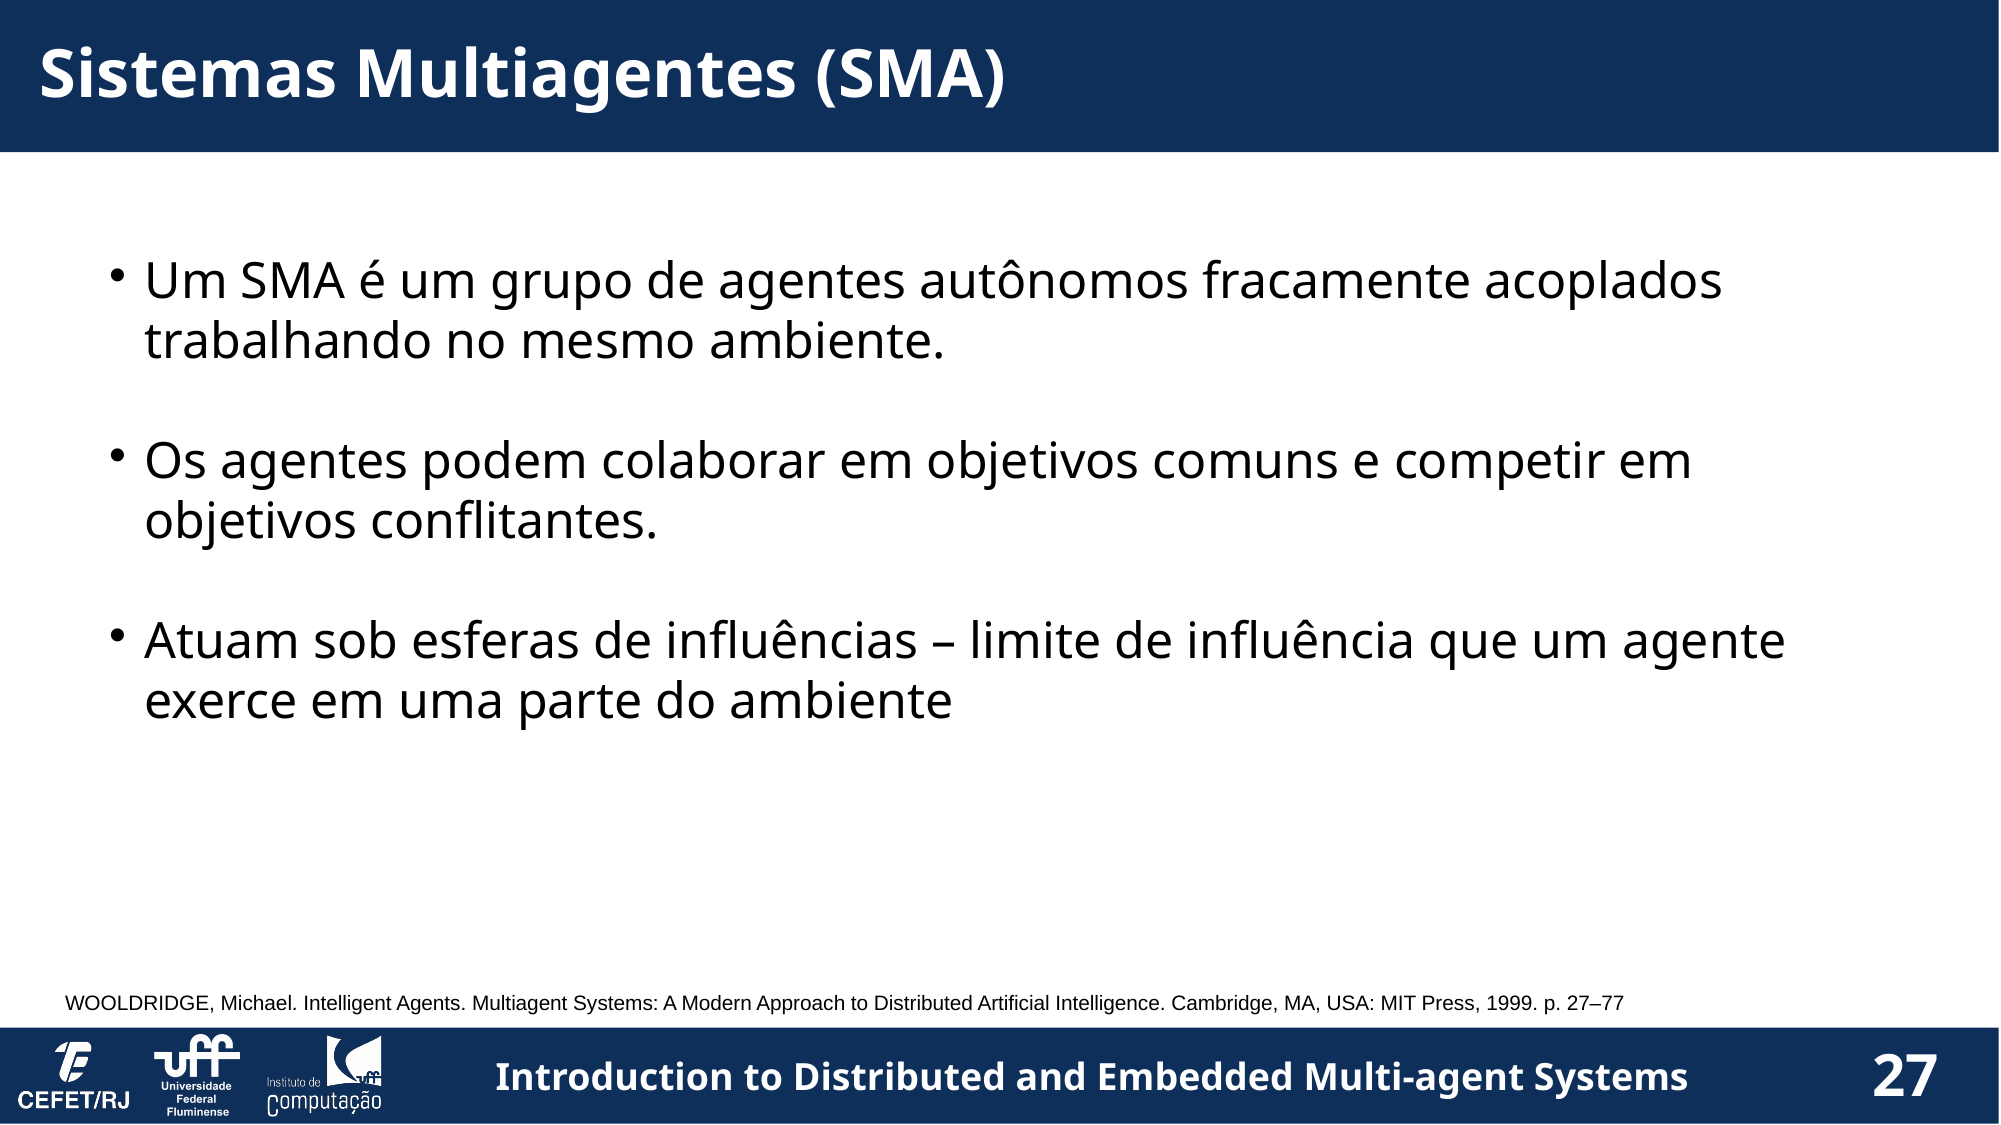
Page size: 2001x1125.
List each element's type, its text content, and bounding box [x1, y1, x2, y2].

text_box Sistemas Multiagentes (SMA) [25, 23, 1999, 119]
text_box Um SMA é um grupo de agentes autônomos fracamente acoplados trabalhando no mesmo ambiente. Os agentes podem colaborar em objetivos comuns e competir em objetivos conflitantes. Atuam sob esferas de influências – limite de influência que um agente exerce em uma parte do ambiente [94, 181, 1819, 737]
text_box WOOLDRIDGE, Michael. Intelligent Agents. Multiagent Systems: A Modern Approach to Distributed Artificial Intelligence. Cambridge, MA, USA: MIT Press, 1999. p. 27–77 [50, 982, 1969, 1023]
picture [18, 1021, 129, 1125]
picture [153, 1033, 241, 1121]
picture [265, 1033, 383, 1117]
